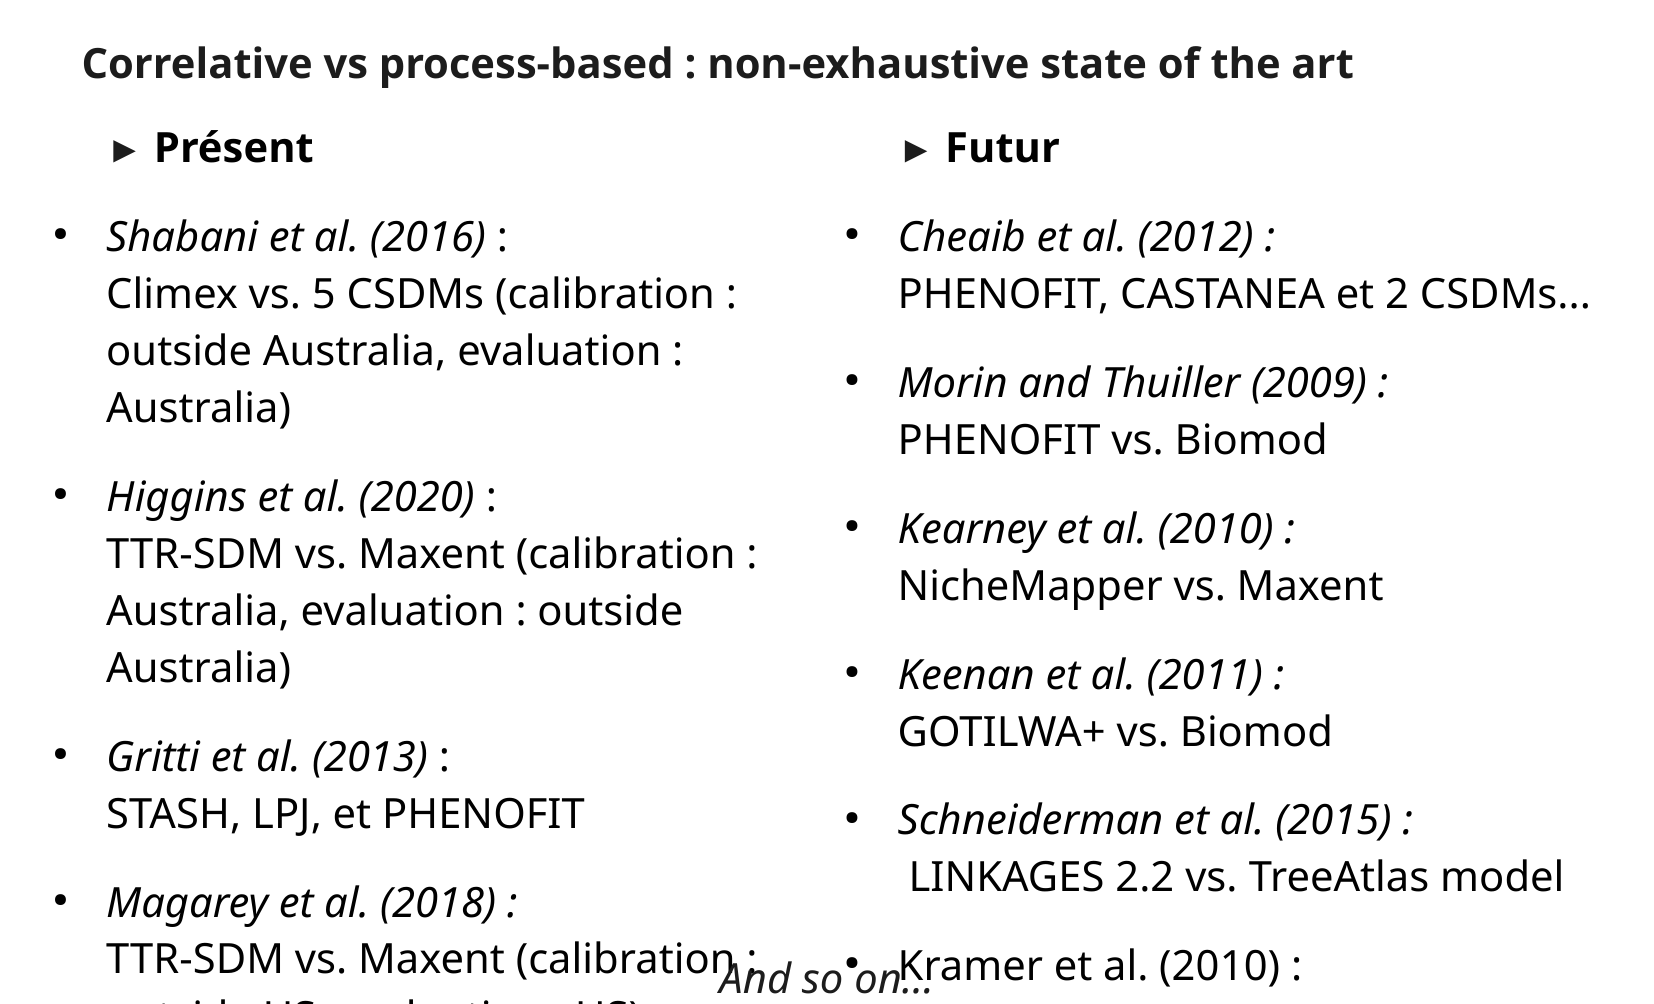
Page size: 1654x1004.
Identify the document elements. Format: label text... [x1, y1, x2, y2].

text_box Correlative vs process-based : non-exhaustive state of the art [81, 33, 1570, 113]
list ► Présent Shabani et al. (2016) : Climex vs. 5 CSDMs (calibration : outside Australia, evaluation : Australia) Higgins et al. (2020) : TTR-SDM vs. Maxent (calibration : Australia, evaluation : outside Australia) Gritti et al. (2013) : STASH, LPJ, et PHENOFIT Magarey et al. (2018) : TTR-SDM vs. Maxent (calibration : outside US, evaluation : US) [35, 118, 826, 928]
text_box And so on... [82, 948, 1571, 1004]
list ► Futur Cheaib et al. (2012) : PHENOFIT, CASTANEA et 2 CSDMs... Morin and Thuiller (2009) : PHENOFIT vs. Biomod Kearney et al. (2010) : NicheMapper vs. Maxent Keenan et al. (2011) : GOTILWA+ vs. Biomod Schneiderman et al. (2015) : LINKAGES 2.2 vs. TreeAtlas model Kramer et al. (2010) : LPJ-GUESS vs. Biomod [826, 118, 1619, 928]
